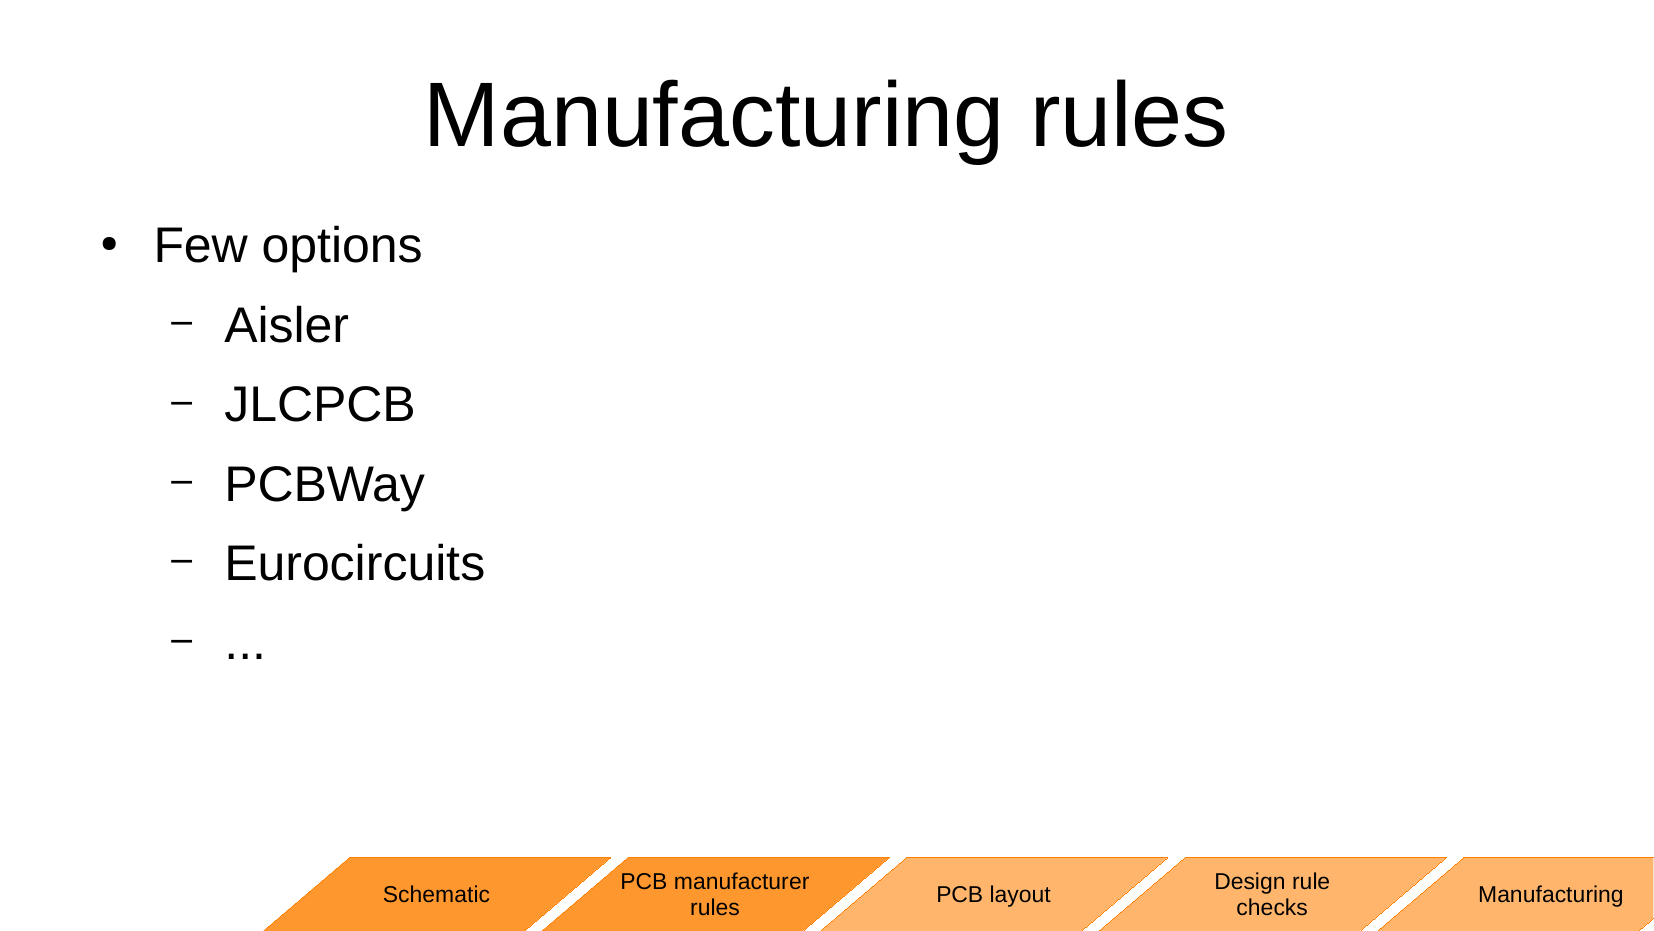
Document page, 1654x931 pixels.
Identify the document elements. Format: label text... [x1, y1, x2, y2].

list Few options Aisler JLCPCB PCBWay Eurocircuits ... [82, 217, 1276, 758]
text_box PCB manufacturer rules [541, 857, 890, 931]
text_box Schematic [263, 857, 611, 931]
text_box Manufacturing [1377, 857, 1654, 931]
text_box Design rule checks [1098, 857, 1447, 931]
title Manufacturing rules [82, 37, 1571, 193]
text_box PCB layout [820, 857, 1168, 931]
